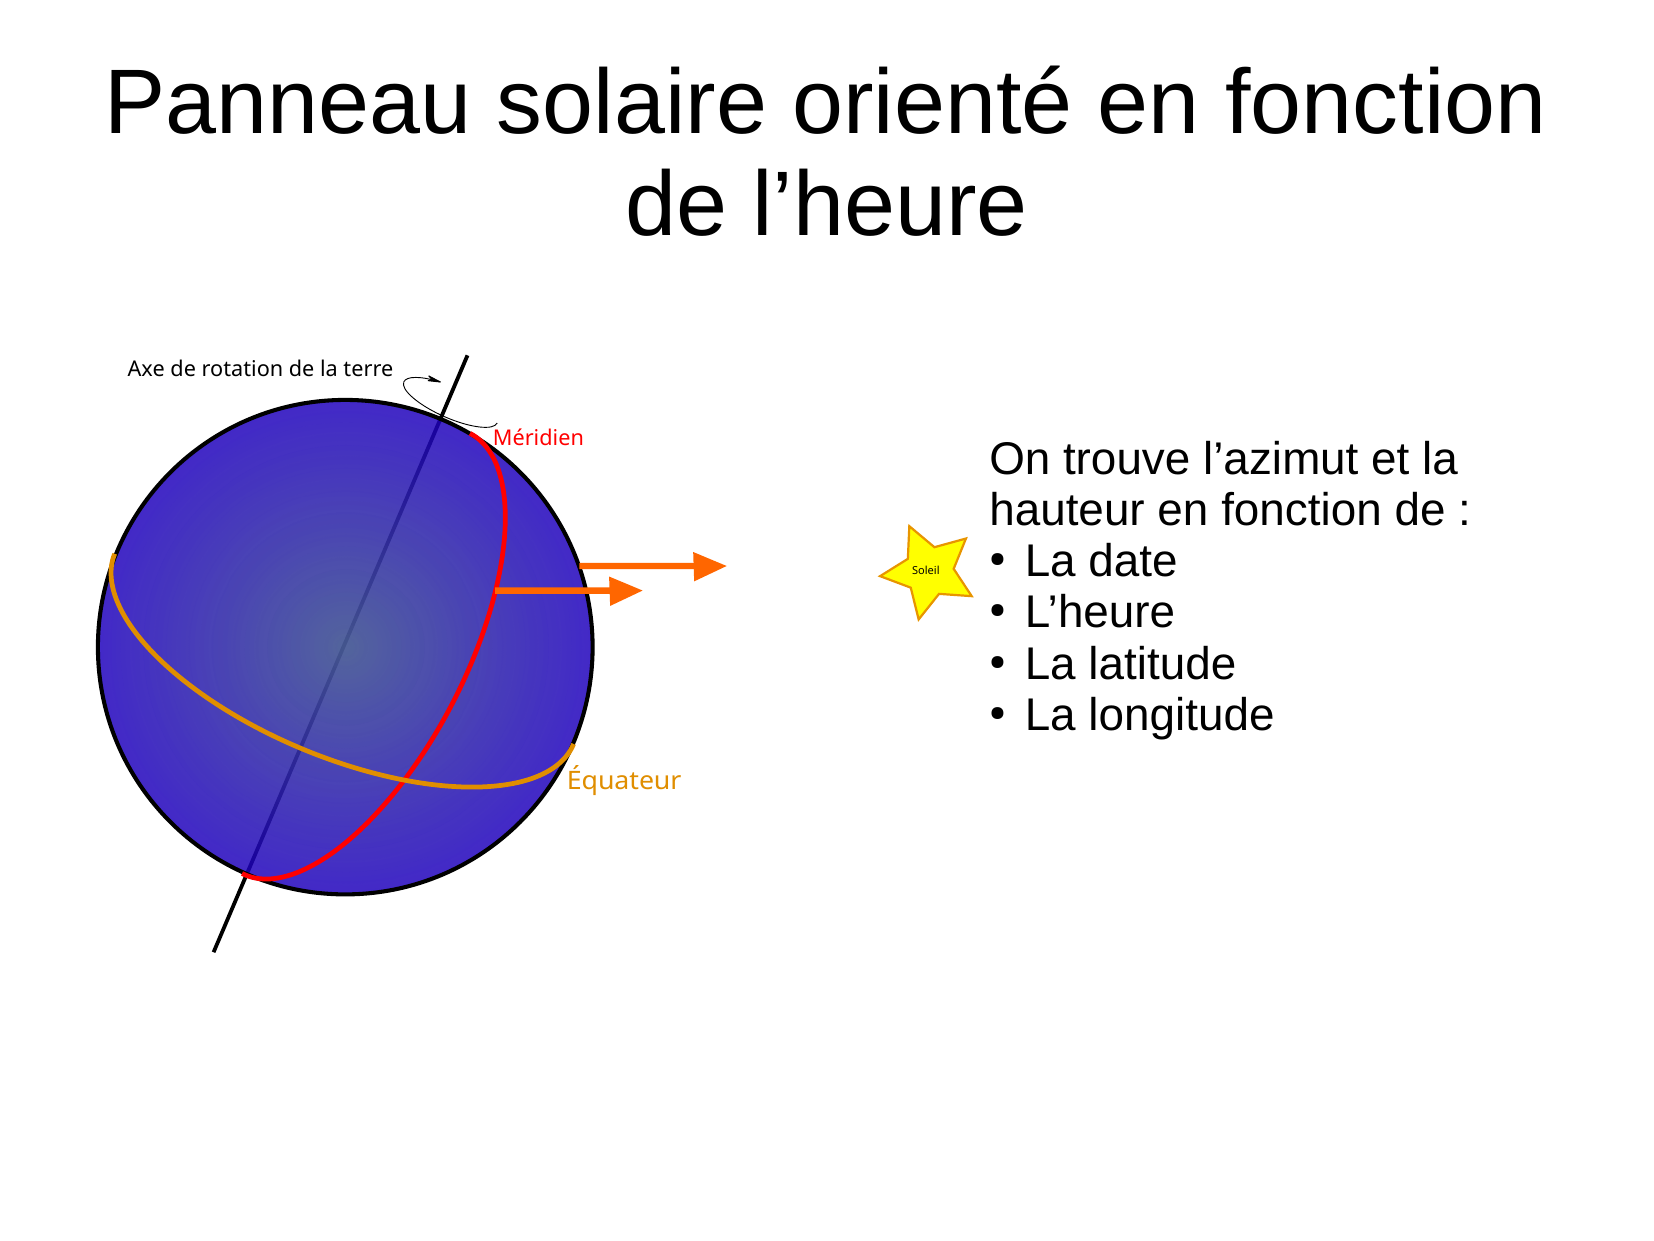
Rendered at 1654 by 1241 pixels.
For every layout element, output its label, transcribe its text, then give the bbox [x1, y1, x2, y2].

title Panneau solaire orienté en fonction de l’heure [82, 49, 1571, 257]
picture [94, 354, 975, 953]
text_box On trouve l’azimut et la hauteur en fonction de : La date L’heure La latitude La longitude [974, 425, 1619, 827]
